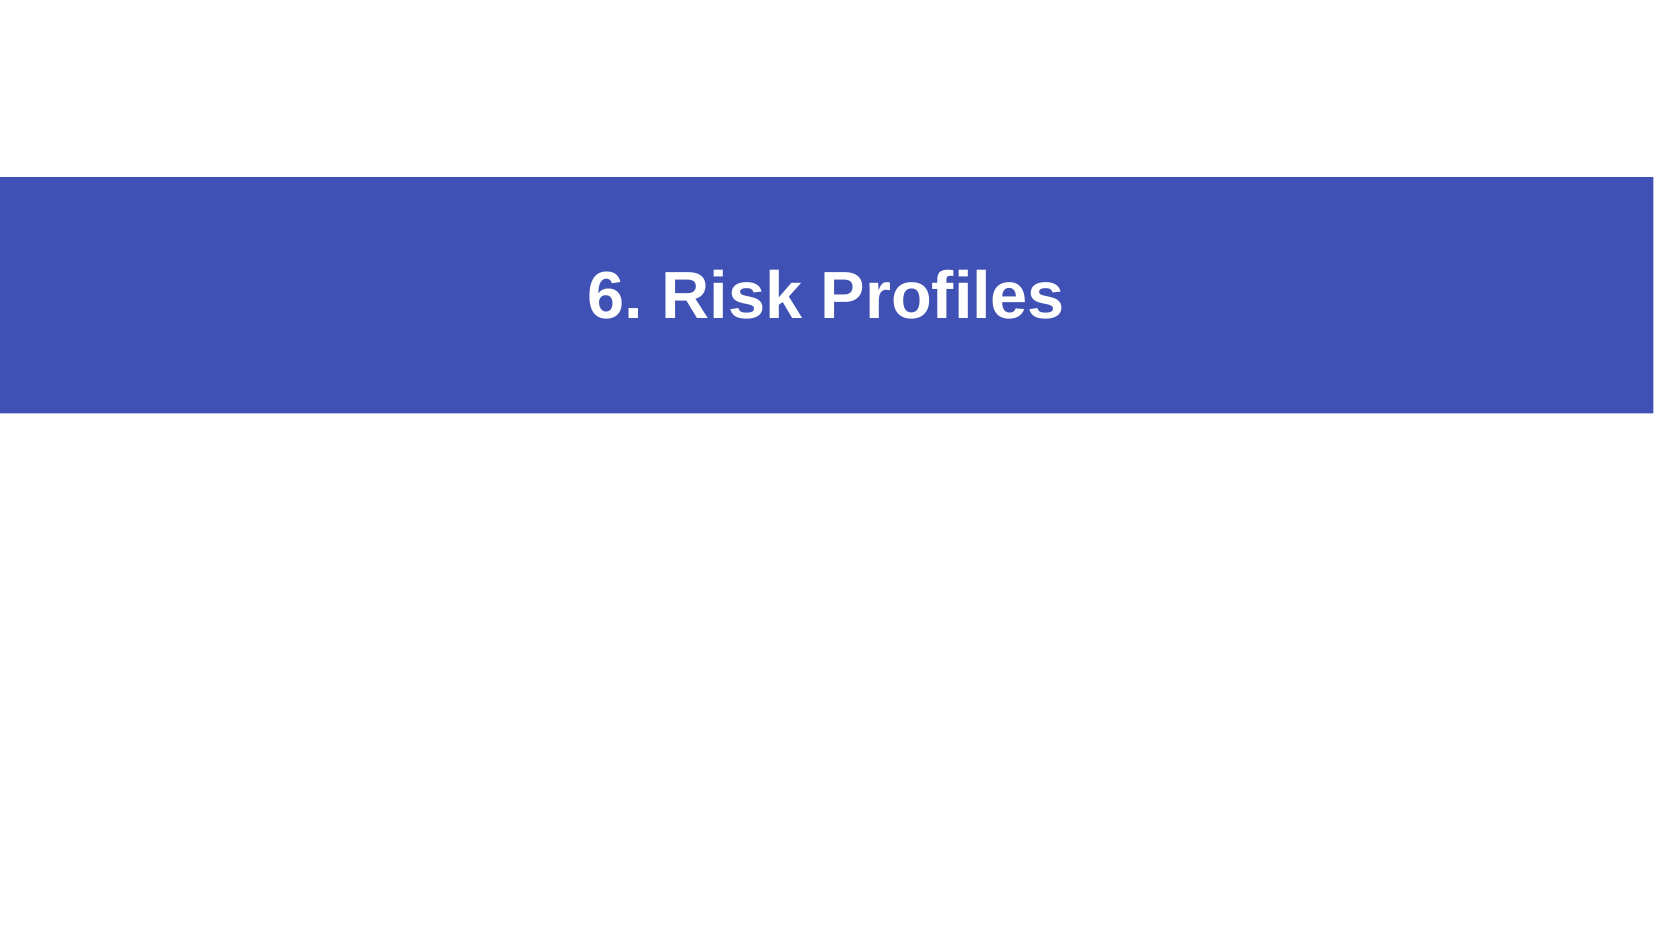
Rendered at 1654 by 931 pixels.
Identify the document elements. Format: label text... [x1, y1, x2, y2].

title 6. Risk Profiles [0, 177, 1654, 414]
